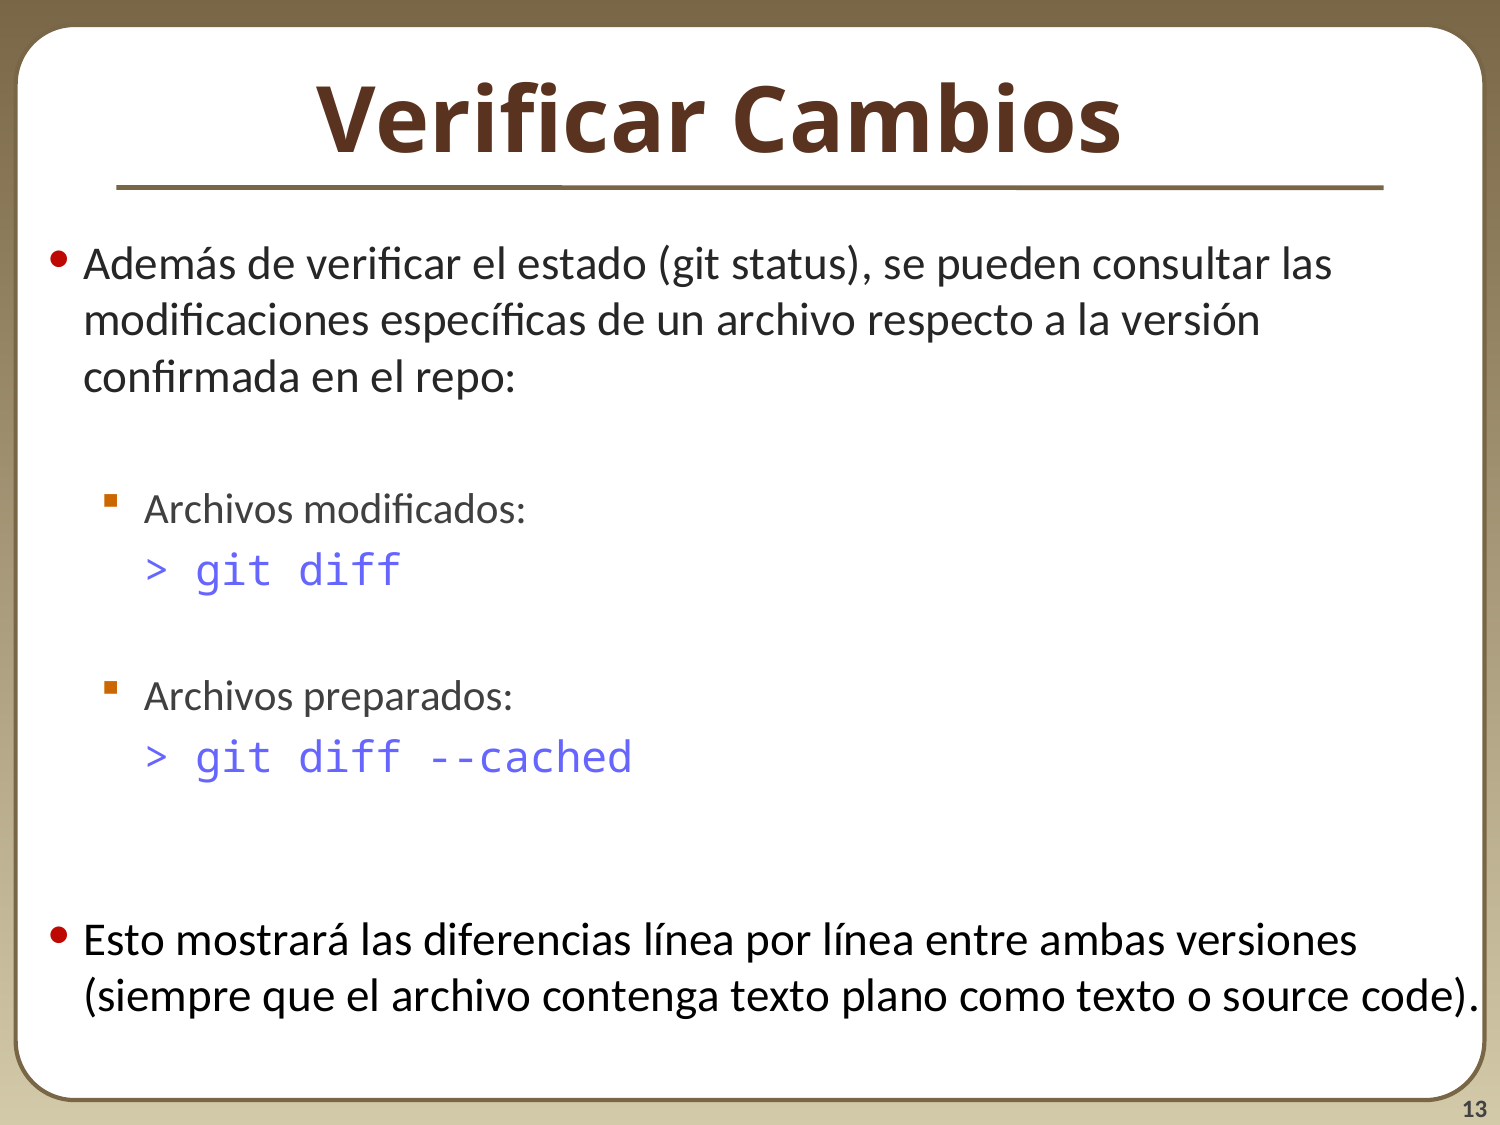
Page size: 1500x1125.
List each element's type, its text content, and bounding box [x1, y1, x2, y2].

title Verificar Cambios [0, 22, 1471, 211]
list Además de verificar el estado (git status), se pueden consultar las modificaciones específicas de un archivo respecto a la versión confirmada en el repo: Archivos modificados: > git diff Archivos preparados: > git diff --cached Esto mostrará las diferencias línea por línea entre ambas versiones (siempre que el archivo contenga texto plano como texto o source code). [0, 224, 1498, 1093]
